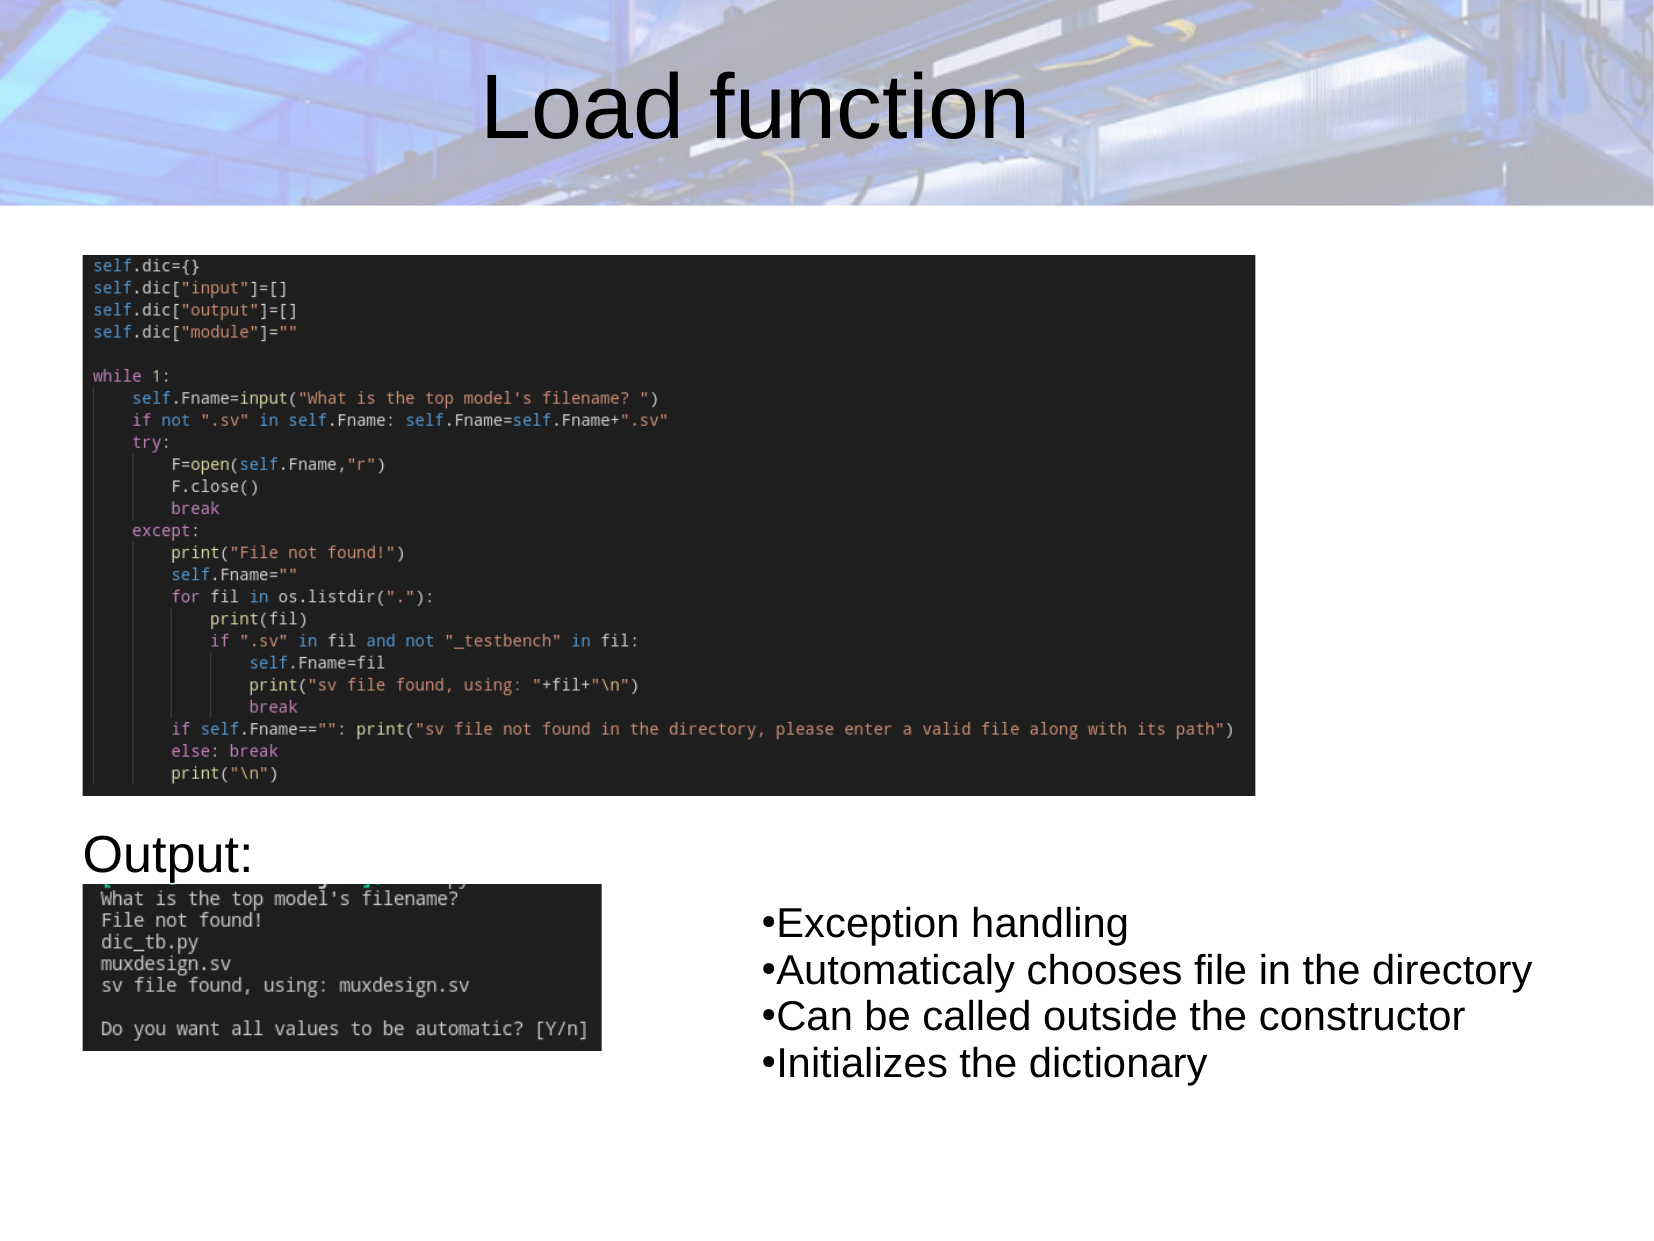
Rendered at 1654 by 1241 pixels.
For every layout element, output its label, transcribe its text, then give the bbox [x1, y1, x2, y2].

title Load function [11, 2, 1501, 211]
text_box Exception handling Automaticaly chooses file in the directory Can be called outside the constructor Initializes the dictionary [761, 900, 1654, 1241]
picture [0, 0, 1654, 1241]
subtitle Output: [82, 825, 286, 884]
